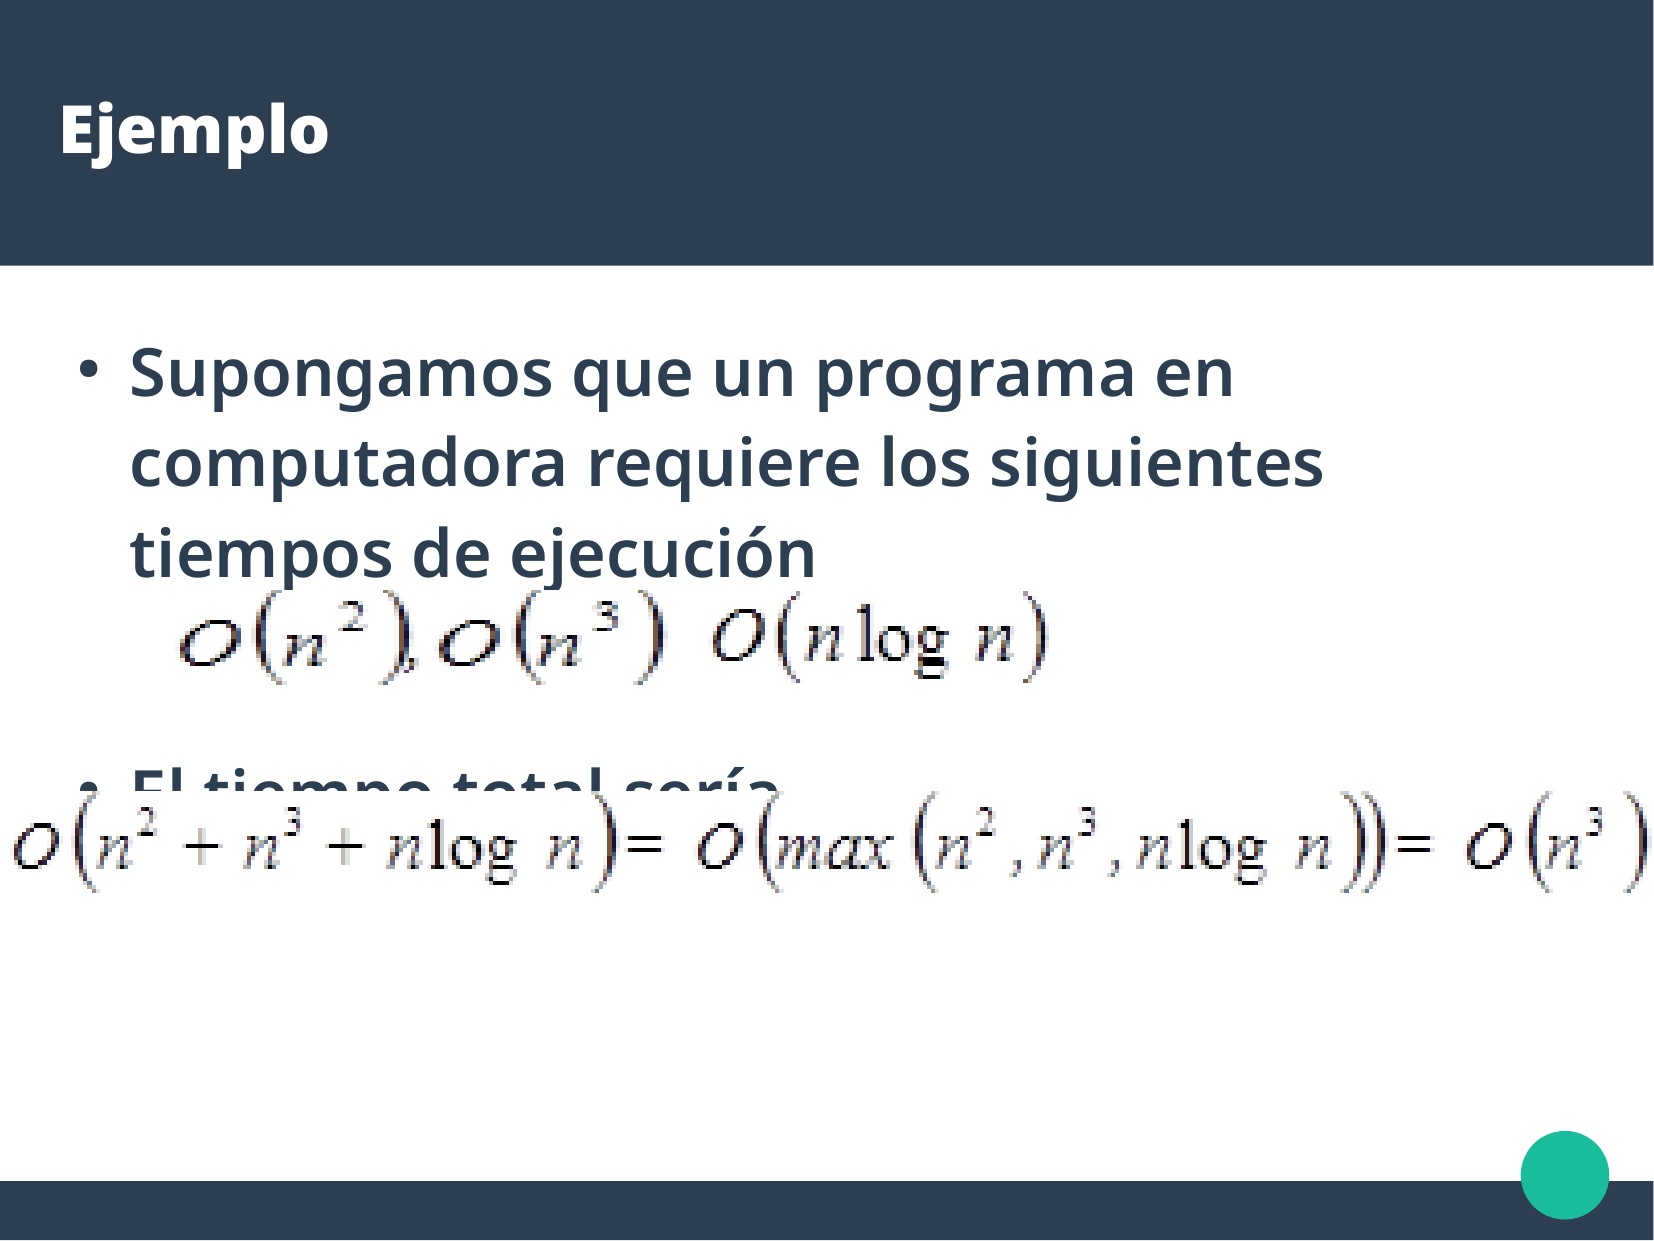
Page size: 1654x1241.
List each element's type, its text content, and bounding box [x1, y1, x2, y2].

list Supongamos que un programa en computadora requiere los siguientes tiempos de ejecución El tiempo total sería [59, 324, 1595, 791]
list Supongamos que un programa en computadora requiere los siguientes tiempos de ejecución El tiempo total sería [59, 898, 1595, 1152]
title Ejemplo [59, 49, 1595, 207]
picture [165, 590, 674, 693]
picture [700, 583, 1063, 697]
picture [2, 791, 1652, 898]
